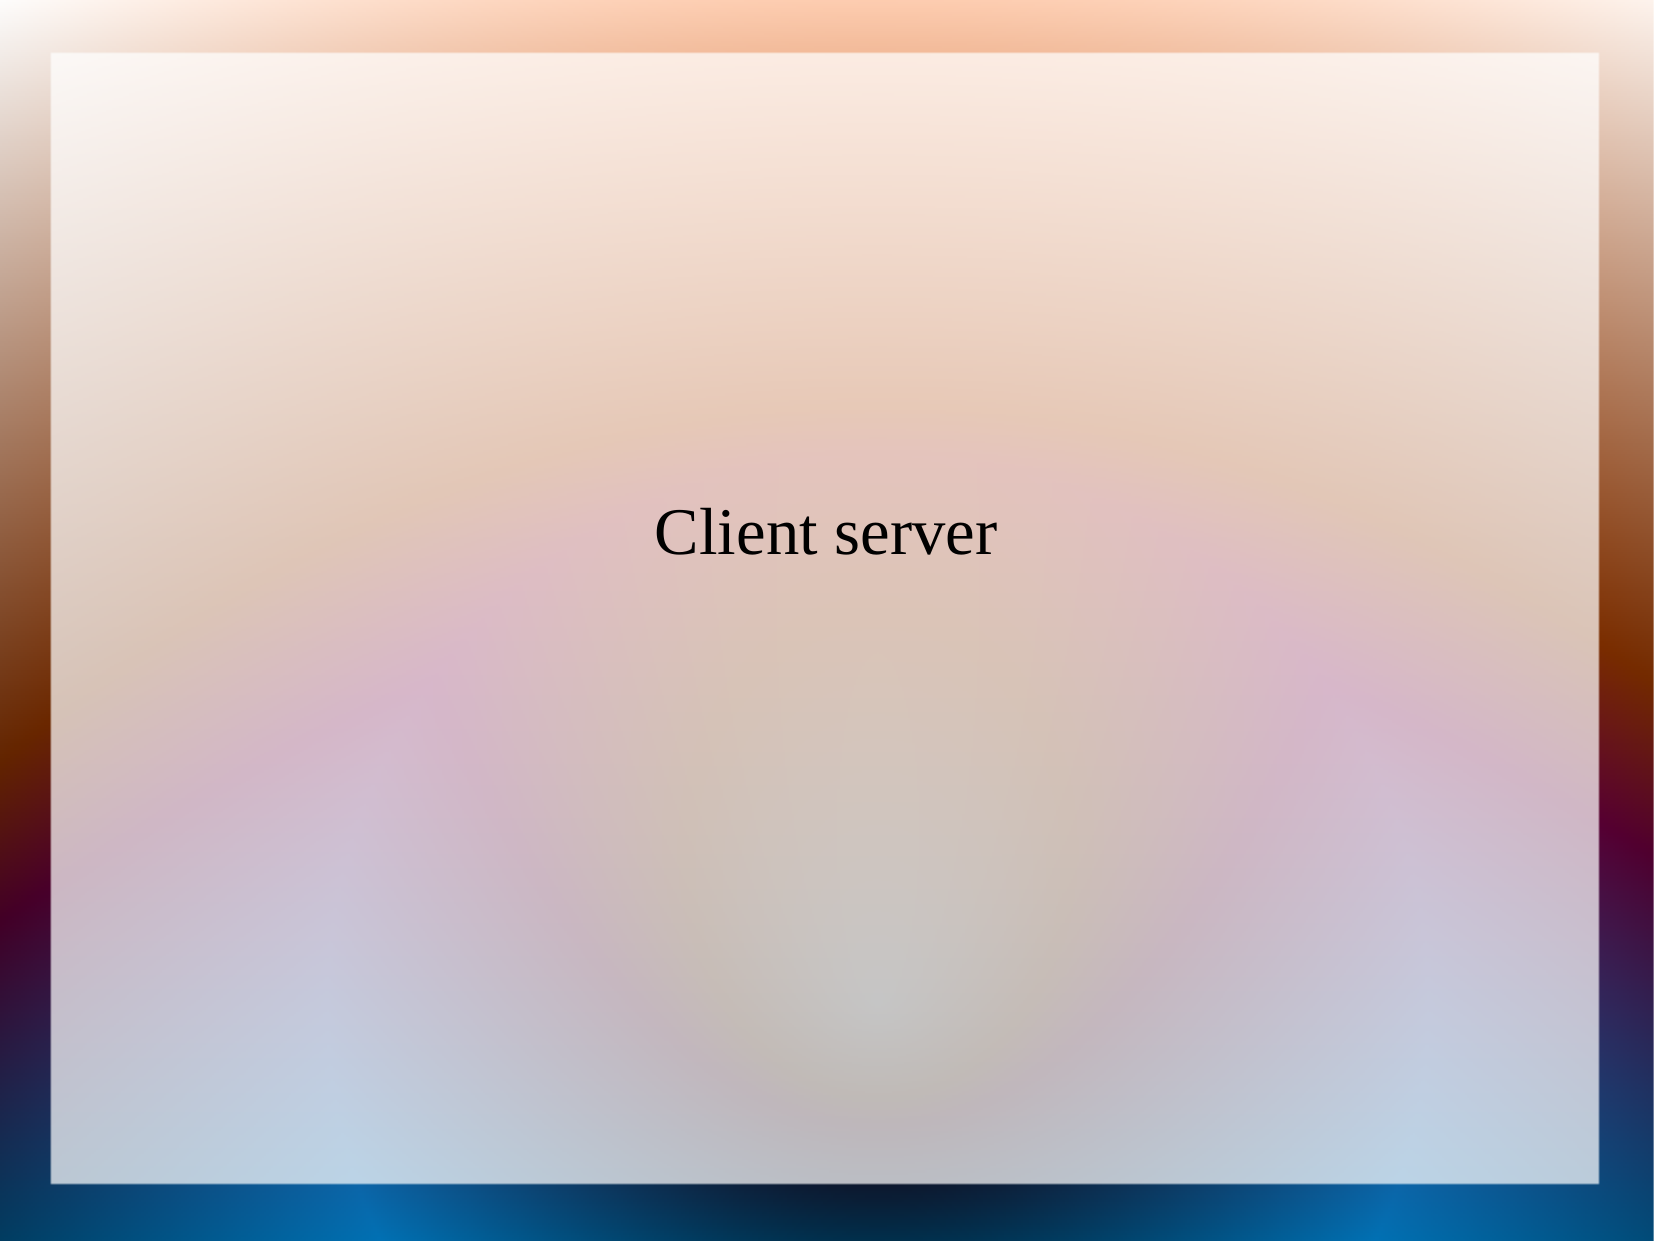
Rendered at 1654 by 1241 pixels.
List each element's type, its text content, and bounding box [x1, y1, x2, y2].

subtitle Client server [82, 55, 1571, 1010]
picture [0, 0, 1654, 1241]
